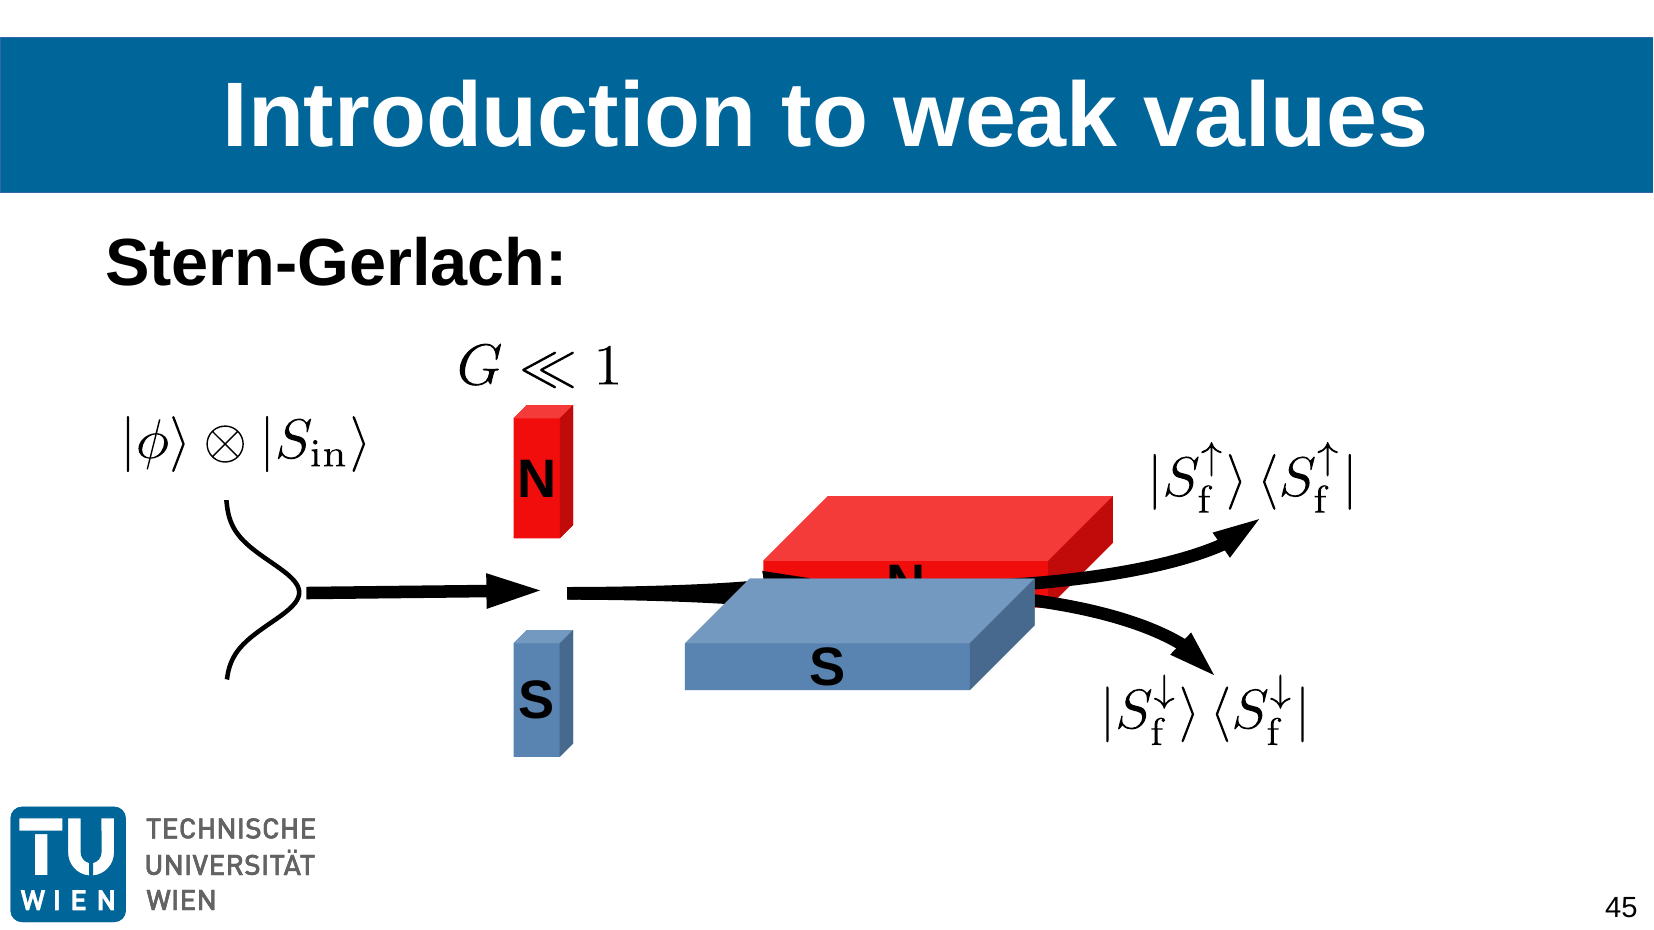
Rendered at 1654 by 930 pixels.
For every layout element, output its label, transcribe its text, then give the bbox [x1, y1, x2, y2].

picture [458, 338, 624, 399]
picture [187, 489, 323, 691]
picture [113, 390, 381, 486]
picture [1088, 668, 1320, 759]
text_box S [513, 644, 559, 757]
text_box N [513, 419, 559, 539]
title Introduction to weak values [0, 37, 1653, 193]
list Stern-Gerlach: [105, 225, 1593, 301]
text_box N [763, 561, 1048, 608]
text_box S [684, 644, 969, 691]
picture [1135, 437, 1368, 529]
